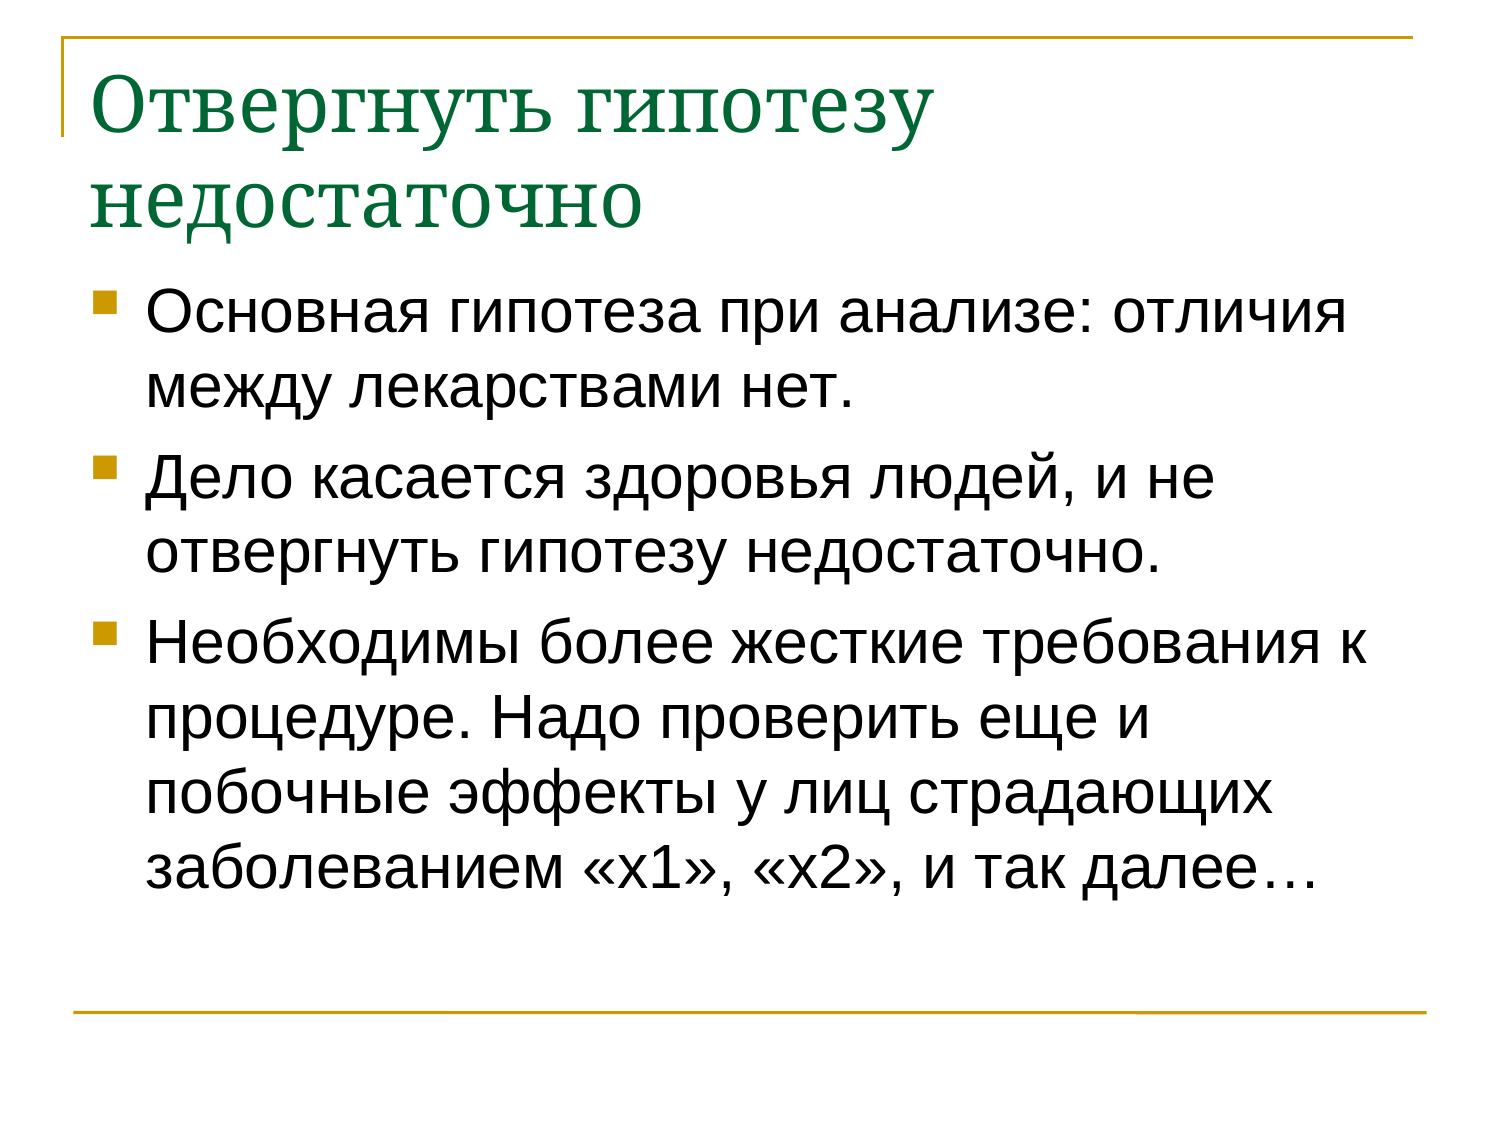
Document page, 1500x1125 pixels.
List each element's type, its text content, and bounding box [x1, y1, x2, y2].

title Отвергнуть гипотезу недостаточно [75, 45, 1426, 233]
list Основная гипотеза при анализе: отличия между лекарствами нет. Дело касается здоровья людей, и не отвергнуть гипотезу недостаточно. Необходимы более жесткие требования к процедуре. Надо проверить еще и побочные эффекты у лиц страдающих заболеванием «х1», «х2», и так далее… [75, 262, 1426, 1006]
